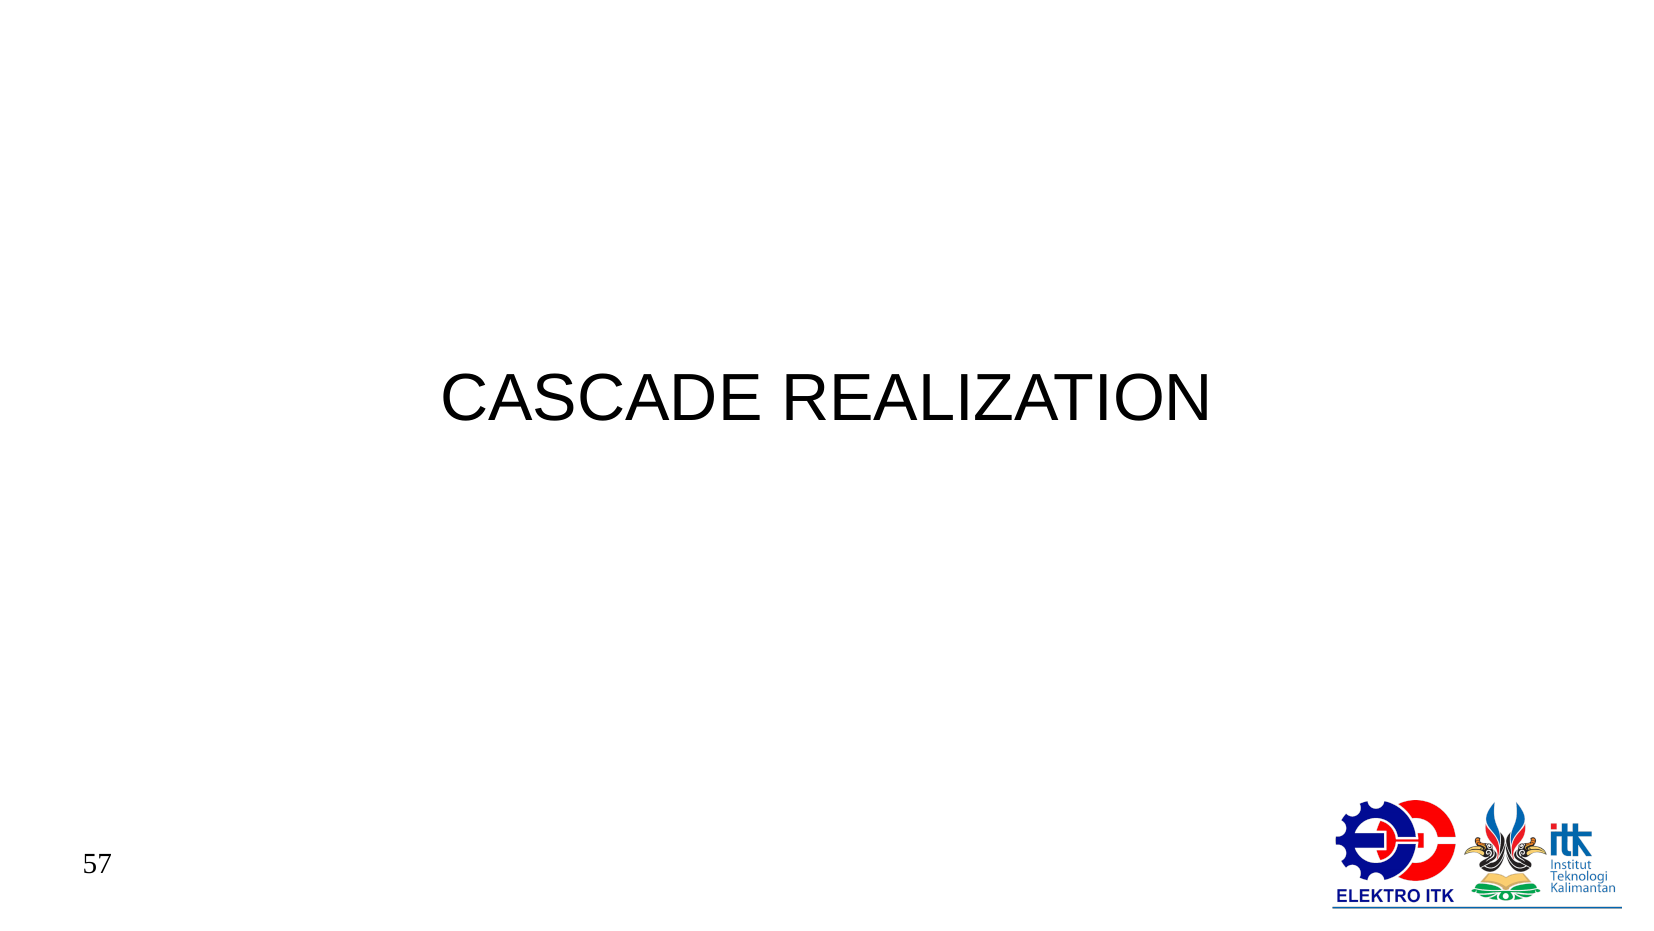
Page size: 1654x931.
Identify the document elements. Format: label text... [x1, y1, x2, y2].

subtitle CASCADE REALIZATION [82, 37, 1571, 757]
picture [1332, 800, 1622, 918]
